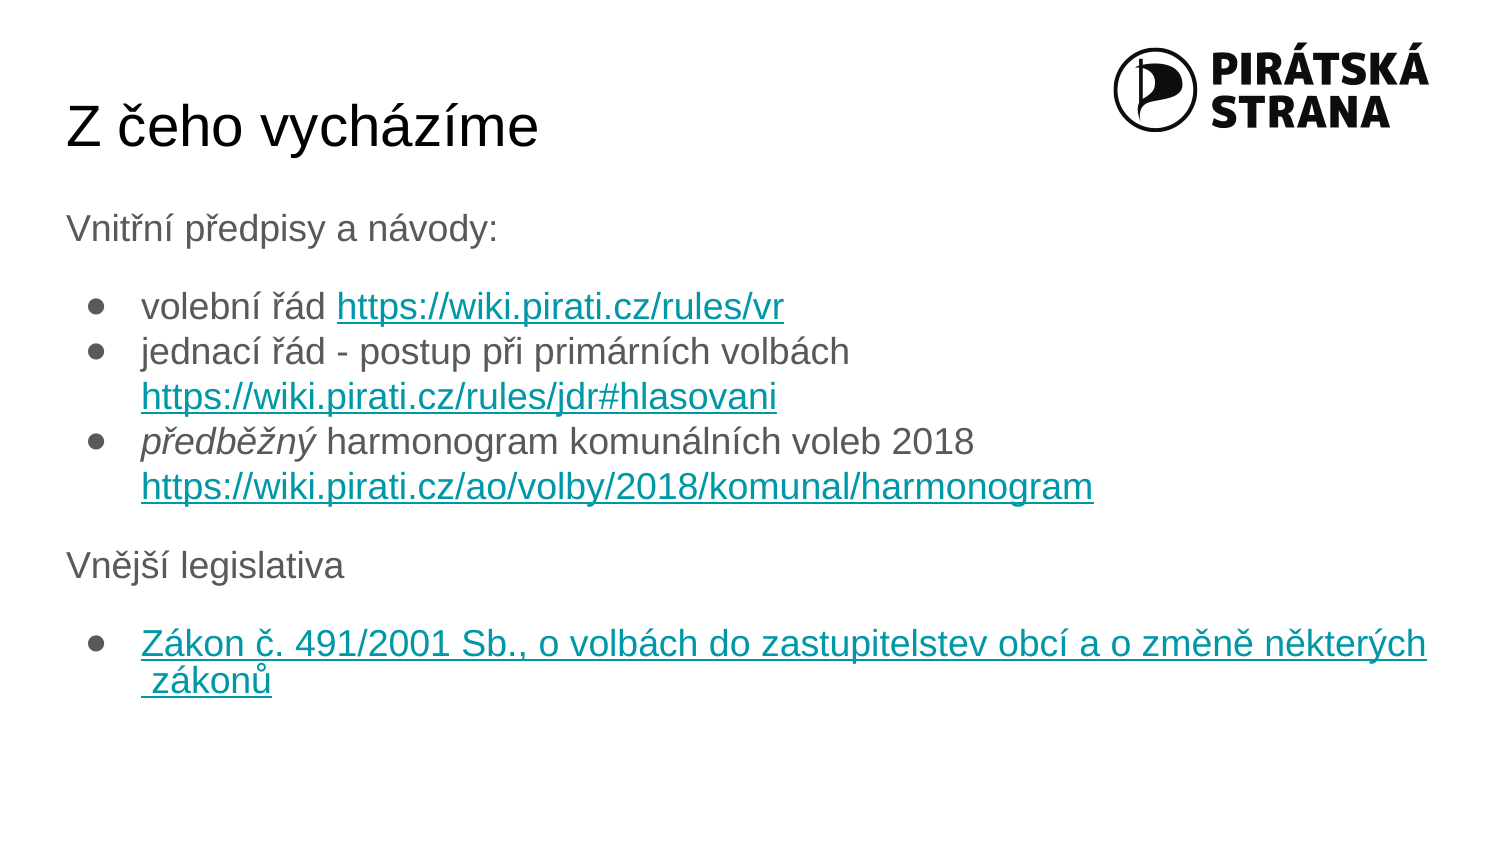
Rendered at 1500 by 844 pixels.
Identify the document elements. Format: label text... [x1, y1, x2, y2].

list Vnitřní předpisy a návody: volební řád https://wiki.pirati.cz/rules/vr jednací řád - postup při primárních volbách https://wiki.pirati.cz/rules/jdr#hlasovani předběžný harmonogram komunálních voleb 2018 https://wiki.pirati.cz/ao/volby/2018/komunal/harmonogram Vnější legislativa Zákon č. 491/2001 Sb., o volbách do zastupitelstev obcí a o změně některých zákonů [51, 189, 1449, 750]
title Z čeho vycházíme [51, 72, 1449, 167]
picture [1104, 40, 1438, 72]
